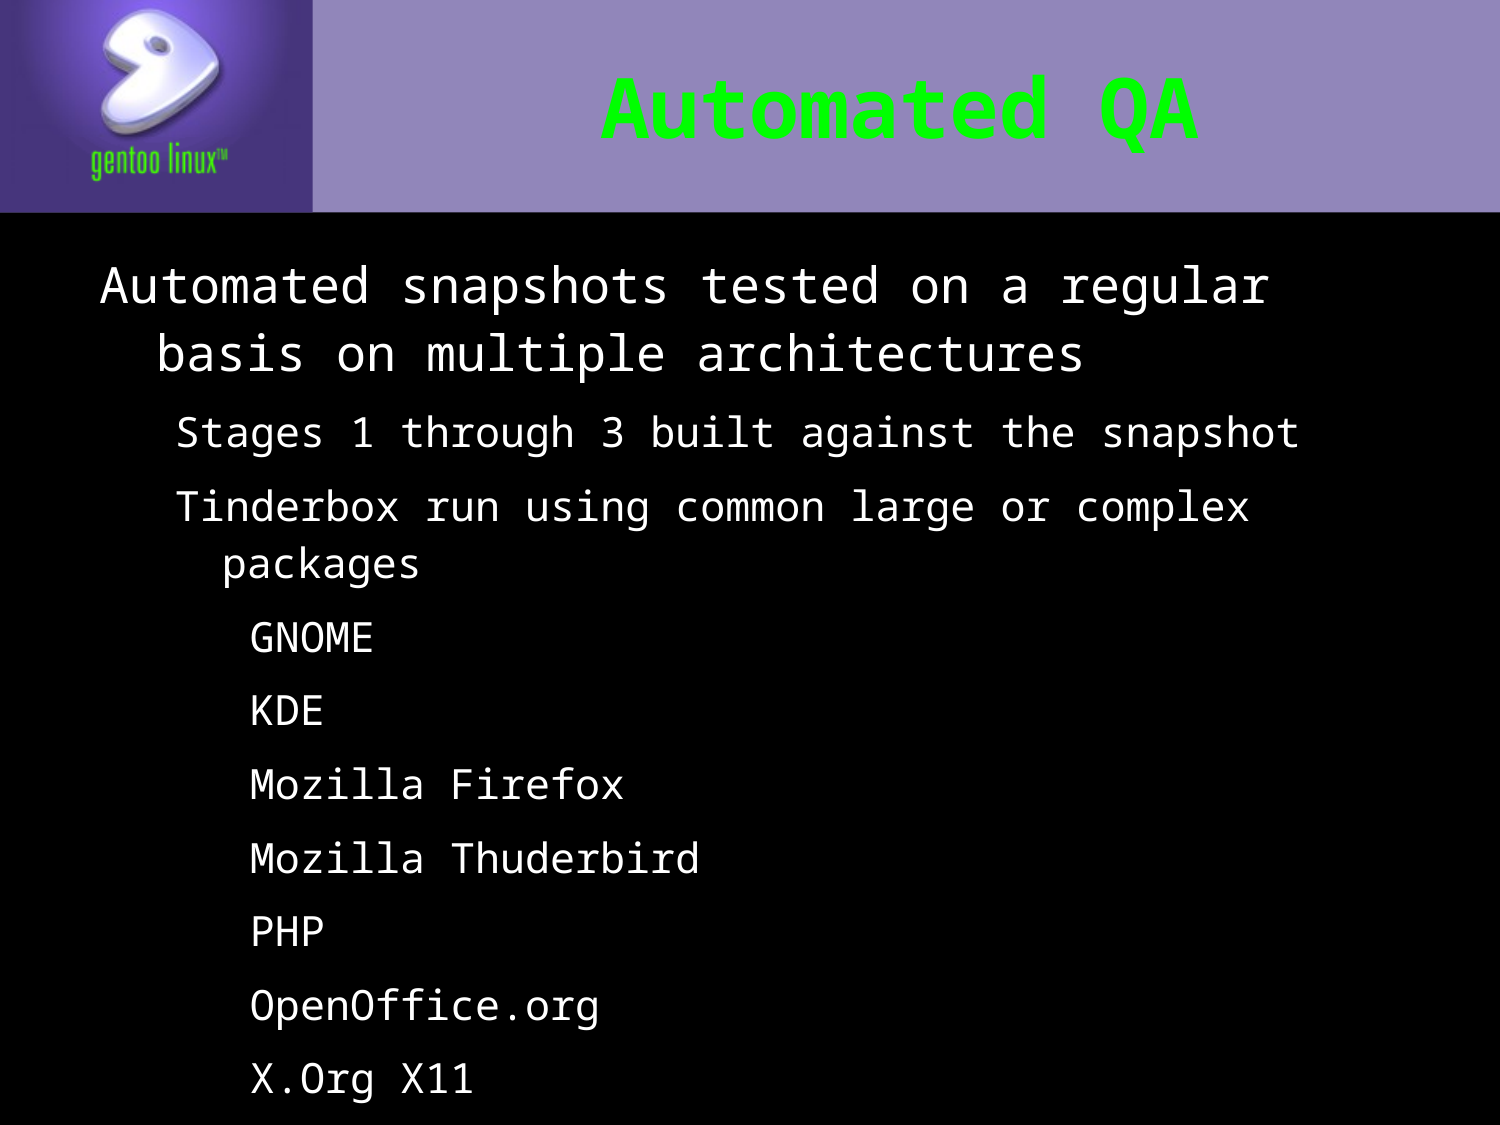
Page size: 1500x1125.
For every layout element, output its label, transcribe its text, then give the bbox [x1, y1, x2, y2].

title Automated QA [324, 19, 1476, 193]
list Automated snapshots tested on a regular basis on multiple architectures Stages 1 through 3 built against the snapshot Tinderbox run using common large or complex packages GNOME KDE Mozilla Firefox Mozilla Thuderbird PHP OpenOffice.org X.Org X11 Xfce [99, 249, 1388, 1086]
picture [0, 0, 302, 184]
